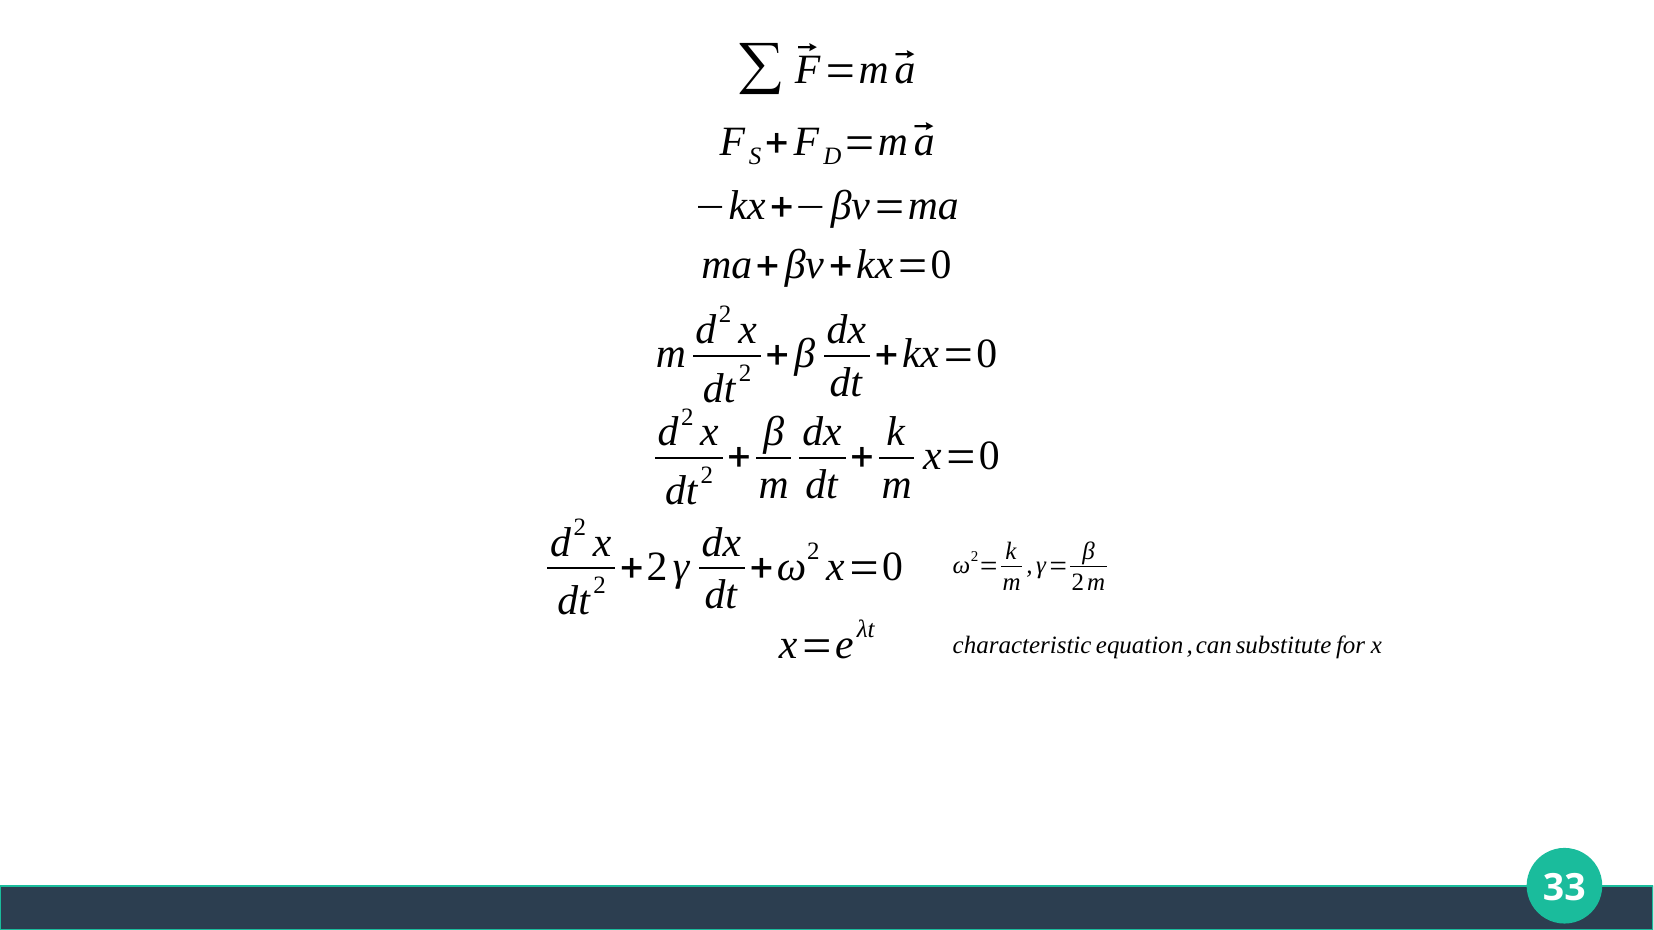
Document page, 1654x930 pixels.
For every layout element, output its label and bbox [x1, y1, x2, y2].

chart [717, 117, 936, 171]
chart [700, 241, 953, 288]
chart [545, 300, 1001, 668]
chart [952, 536, 1108, 597]
chart [736, 40, 917, 99]
chart [693, 182, 960, 229]
chart [952, 631, 1383, 660]
